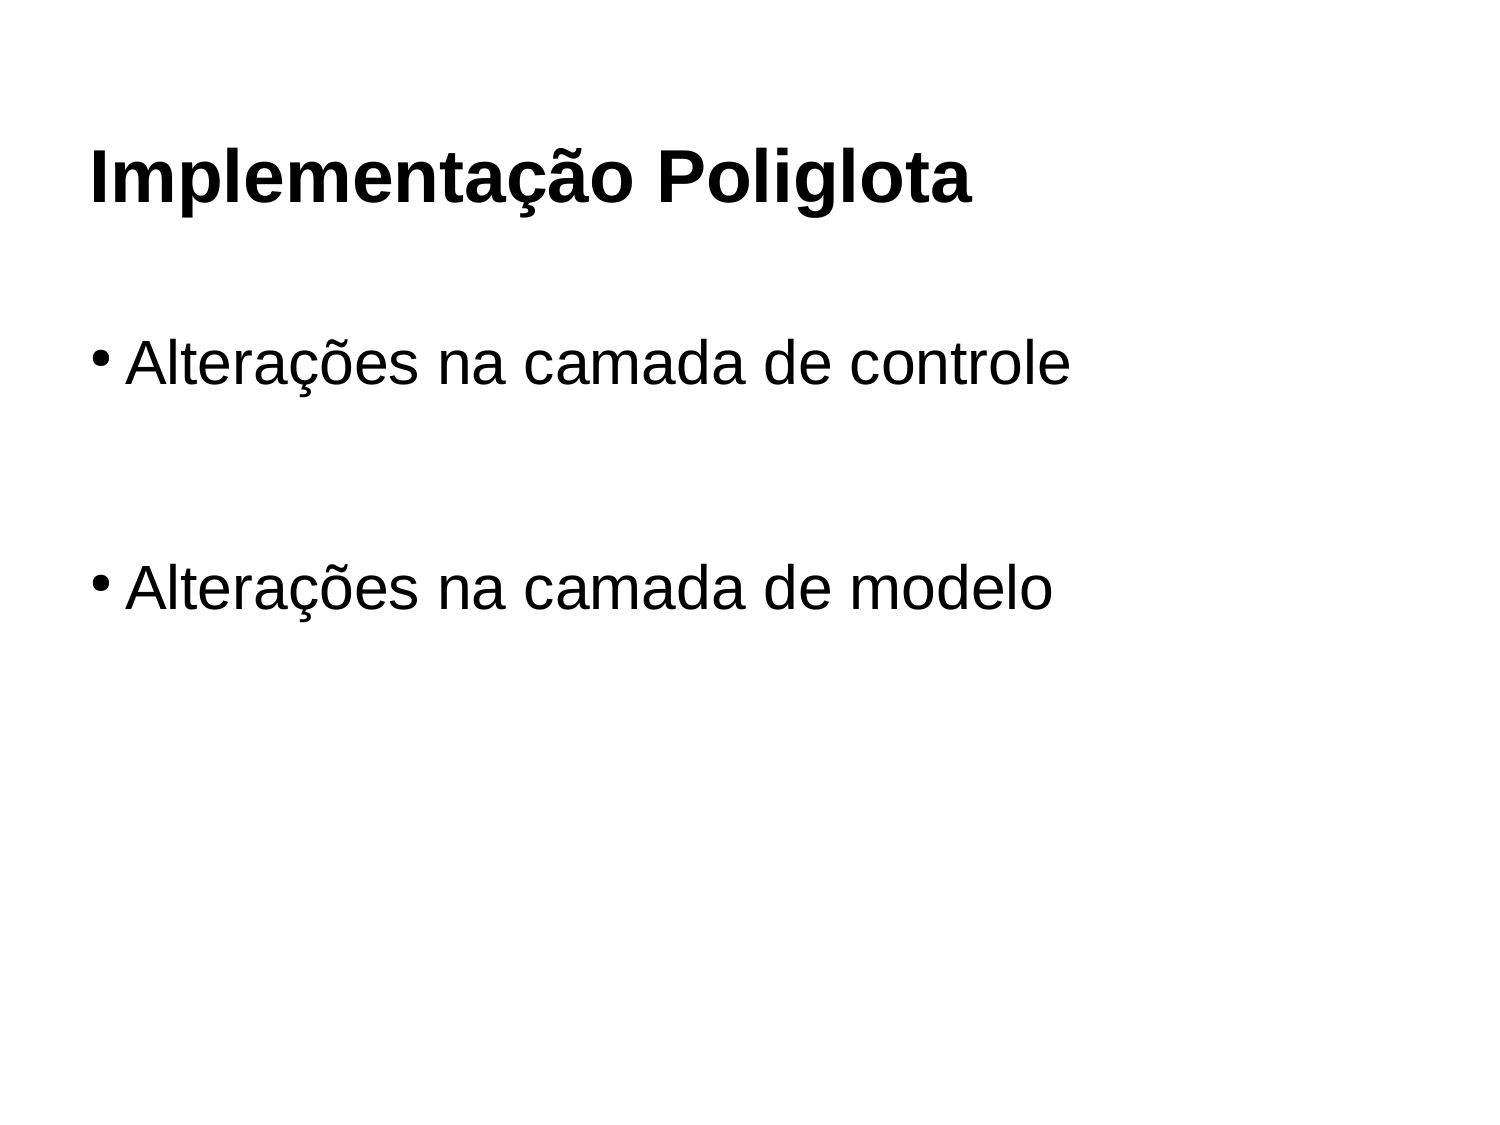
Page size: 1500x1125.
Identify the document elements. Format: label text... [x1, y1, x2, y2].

text_box Implementação Poliglota [75, 45, 1425, 233]
text_box Alterações na camada de controle Alterações na camada de modelo [75, 262, 1425, 1078]
